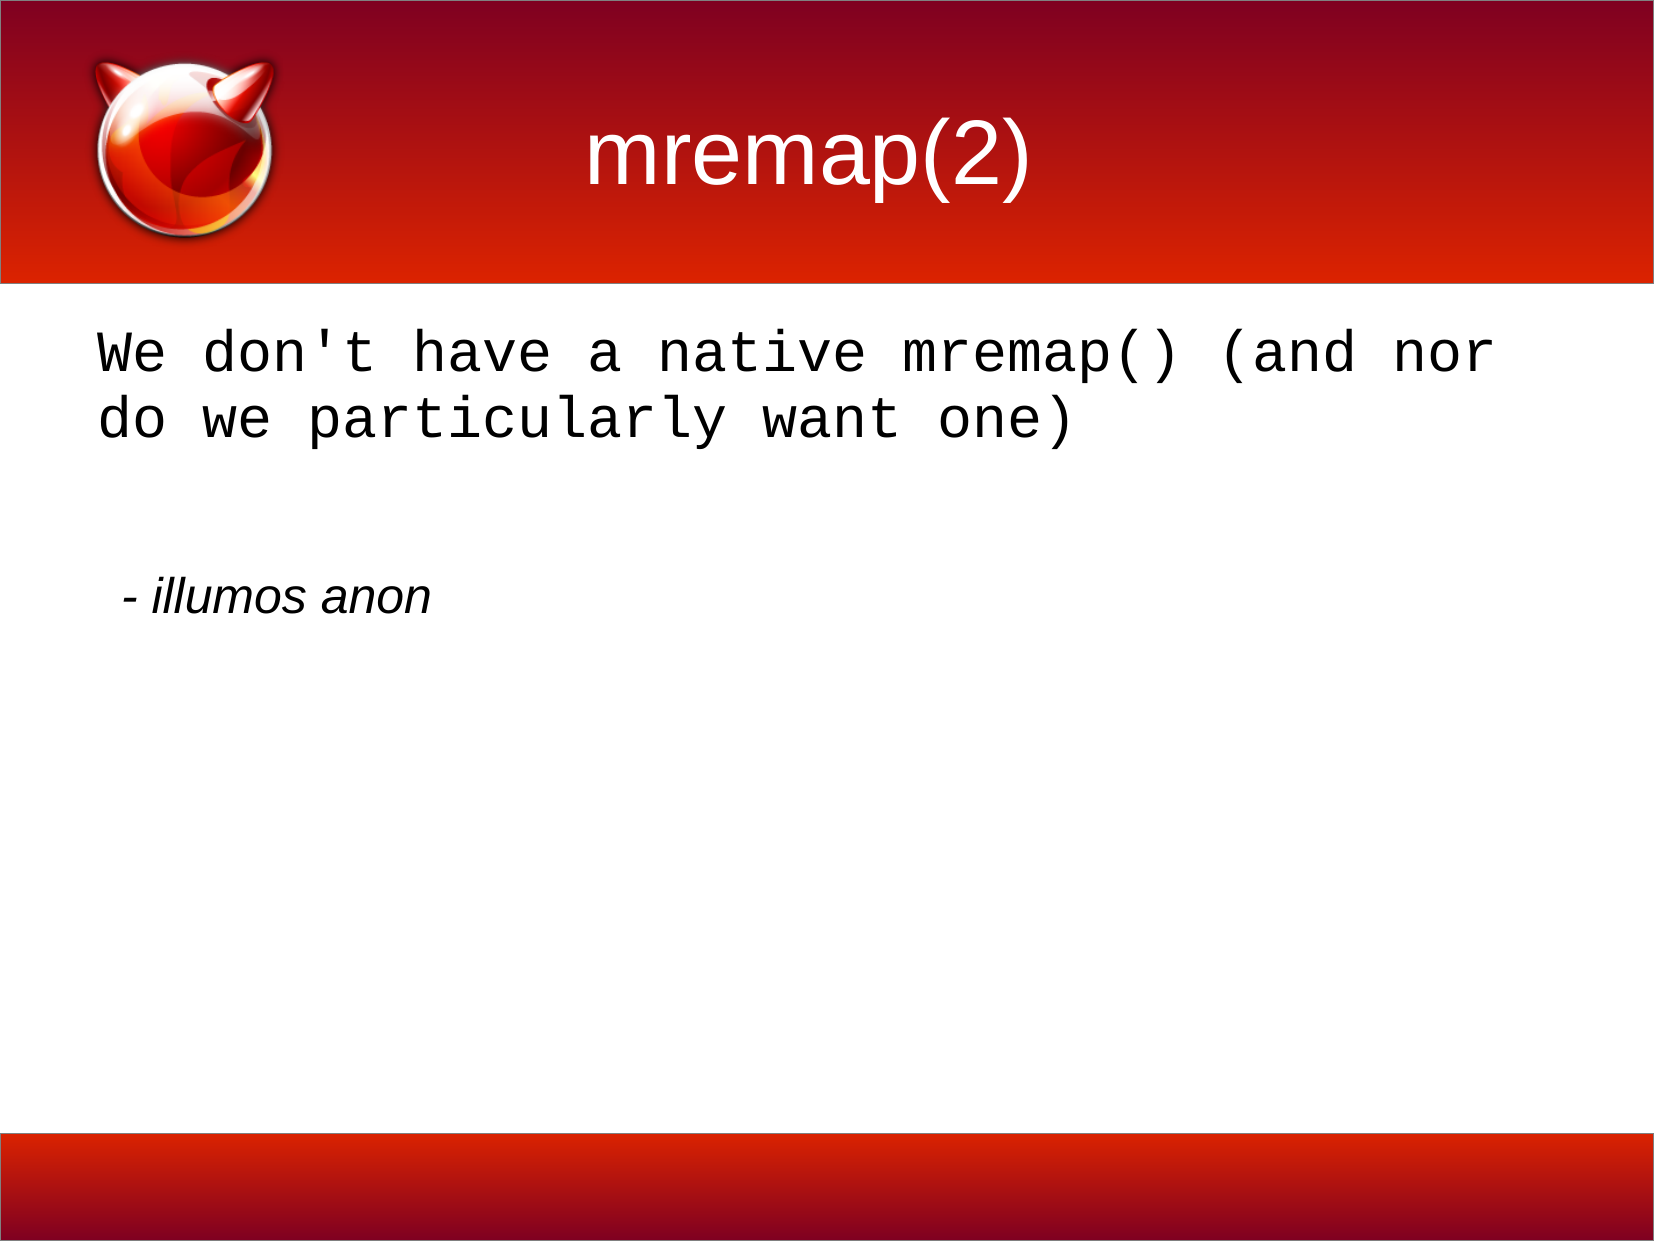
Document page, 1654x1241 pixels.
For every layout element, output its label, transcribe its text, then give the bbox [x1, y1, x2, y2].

text_box We don't have a native mremap() (and nor do we particularly want one) [82, 315, 1524, 556]
title mremap(2) [82, 49, 1536, 257]
text_box - illumos anon [106, 561, 447, 632]
